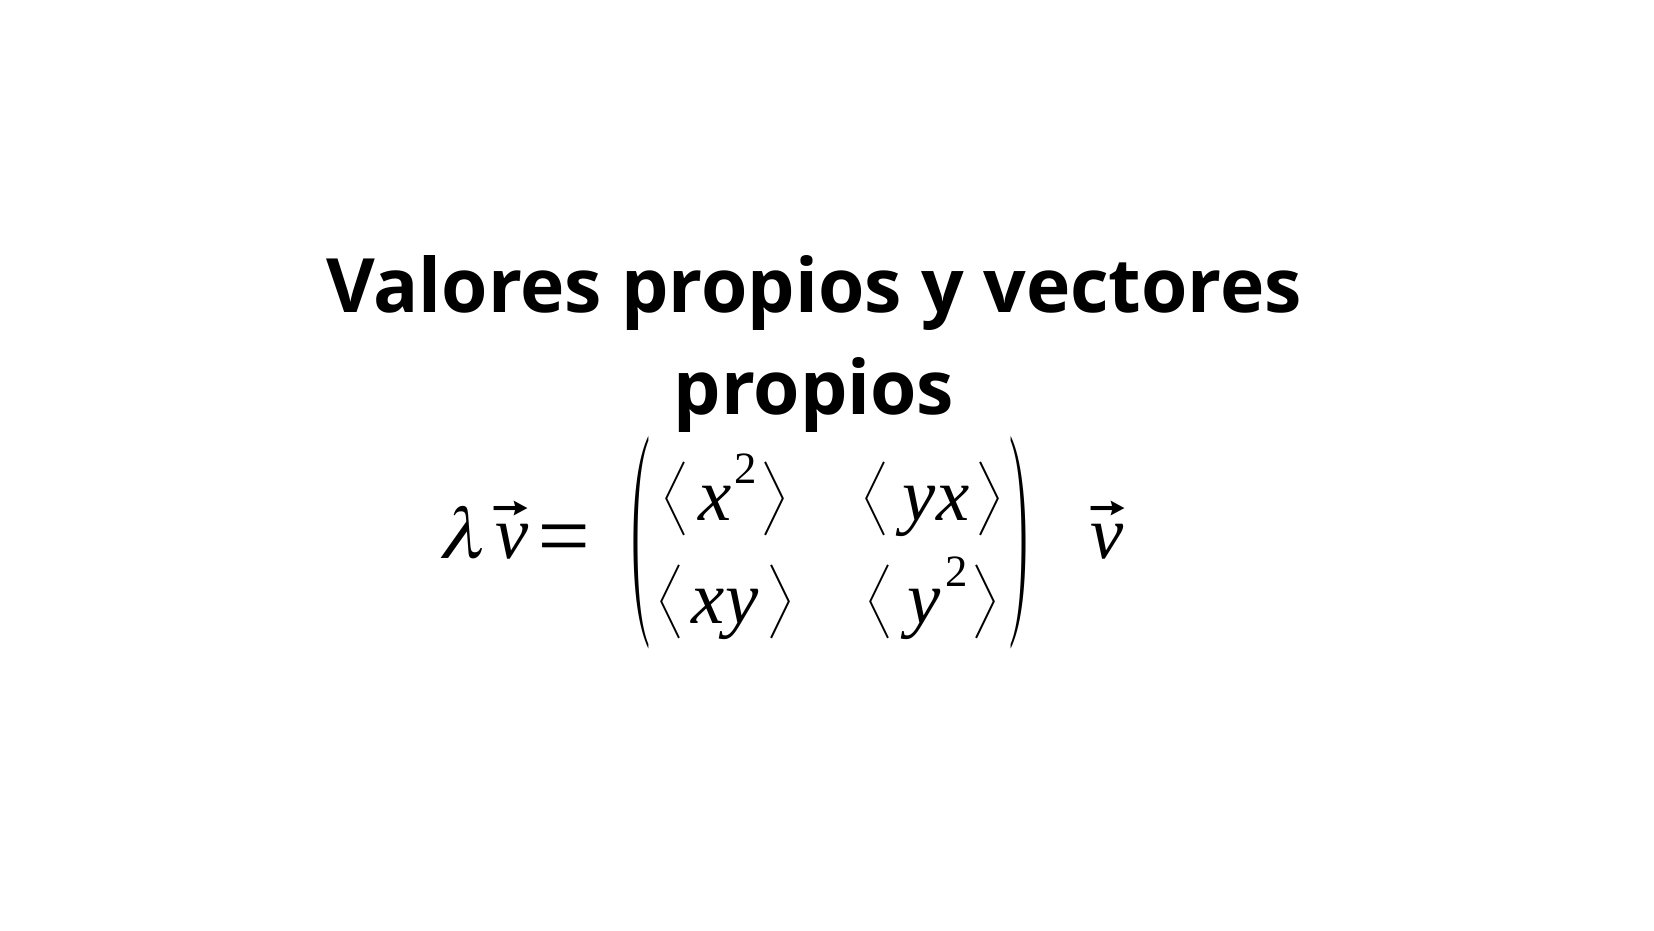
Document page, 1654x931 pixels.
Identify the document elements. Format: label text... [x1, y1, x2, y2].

chart [1081, 491, 1135, 574]
chart [621, 433, 1039, 654]
text_box Valores propios y vectores propios [203, 224, 1425, 391]
chart [431, 491, 602, 574]
